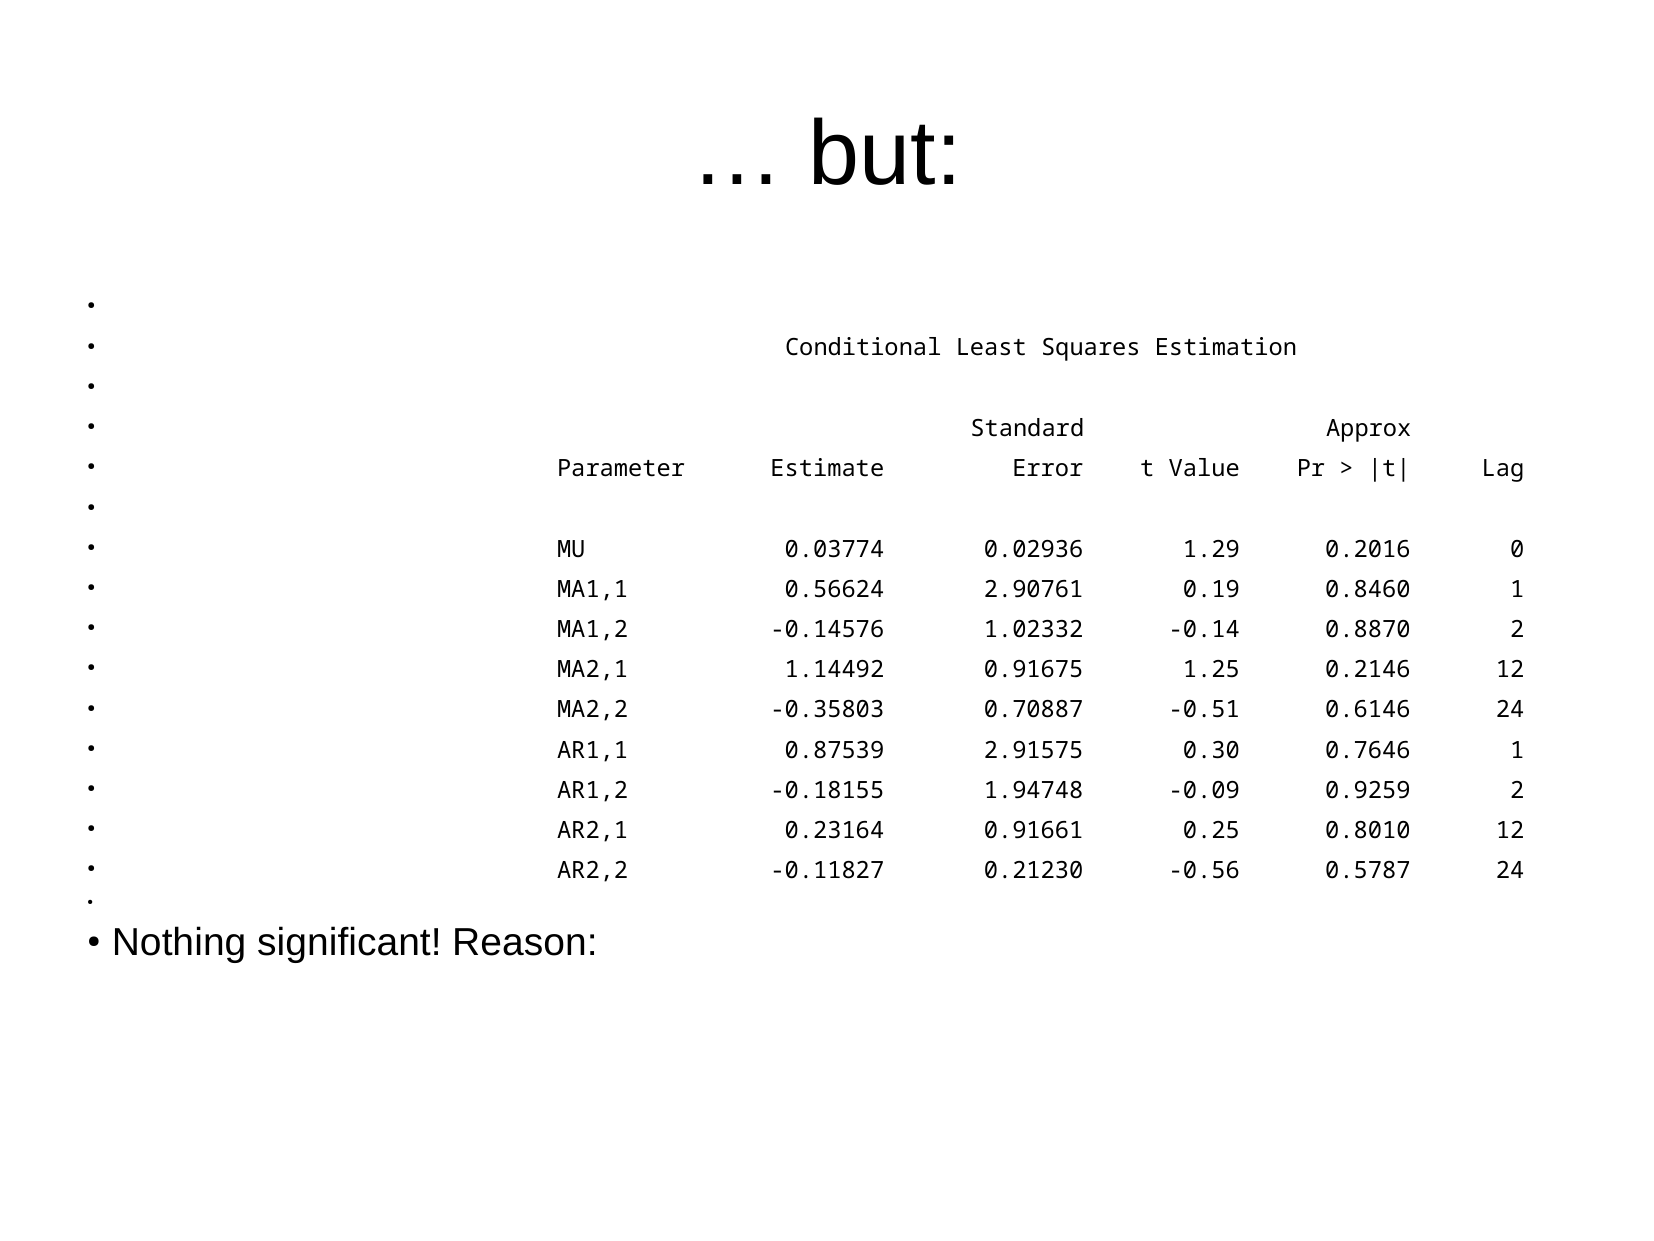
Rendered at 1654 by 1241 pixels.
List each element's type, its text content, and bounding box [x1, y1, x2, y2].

title … but: [82, 56, 1571, 250]
list Conditional Least Squares Estimation Standard Approx Parameter Estimate Error t Value Pr > |t| Lag MU 0.03774 0.02936 1.29 0.2016 0 MA1,1 0.56624 2.90761 0.19 0.8460 1 MA1,2 -0.14576 1.02332 -0.14 0.8870 2 MA2,1 1.14492 0.91675 1.25 0.2146 12 MA2,2 -0.35803 0.70887 -0.51 0.6146 24 AR1,1 0.87539 2.91575 0.30 0.7646 1 AR1,2 -0.18155 1.94748 -0.09 0.9259 2 AR2,1 0.23164 0.91661 0.25 0.8010 12 AR2,2 -0.11827 0.21230 -0.56 0.5787 24 Nothing significant! Reason: [82, 290, 1571, 1109]
